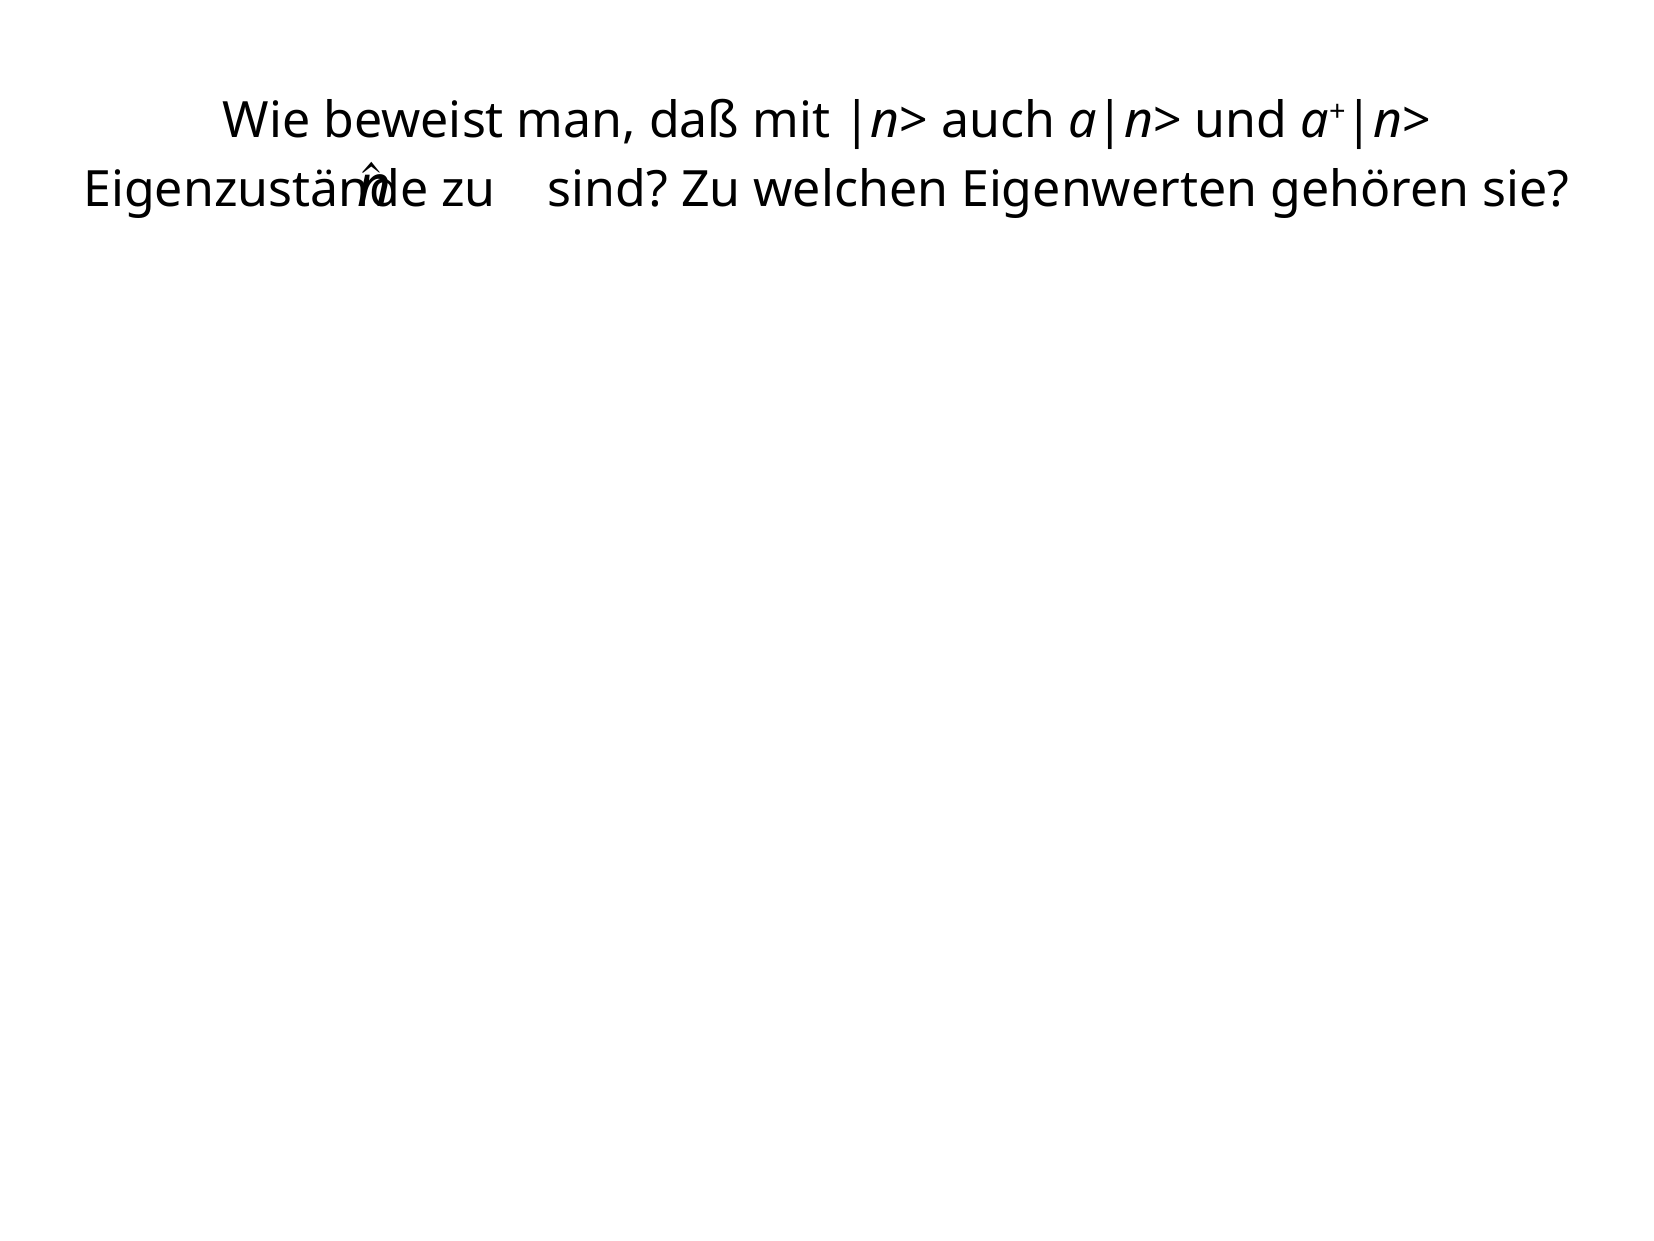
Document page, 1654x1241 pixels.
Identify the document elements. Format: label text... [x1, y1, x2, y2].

chart [348, 152, 394, 224]
title Wie beweist man, daß mit |n> auch a|n> und a+|n> Eigenzustände zu sind? Zu welchen Eigenwerten gehören sie? [82, 49, 1571, 257]
